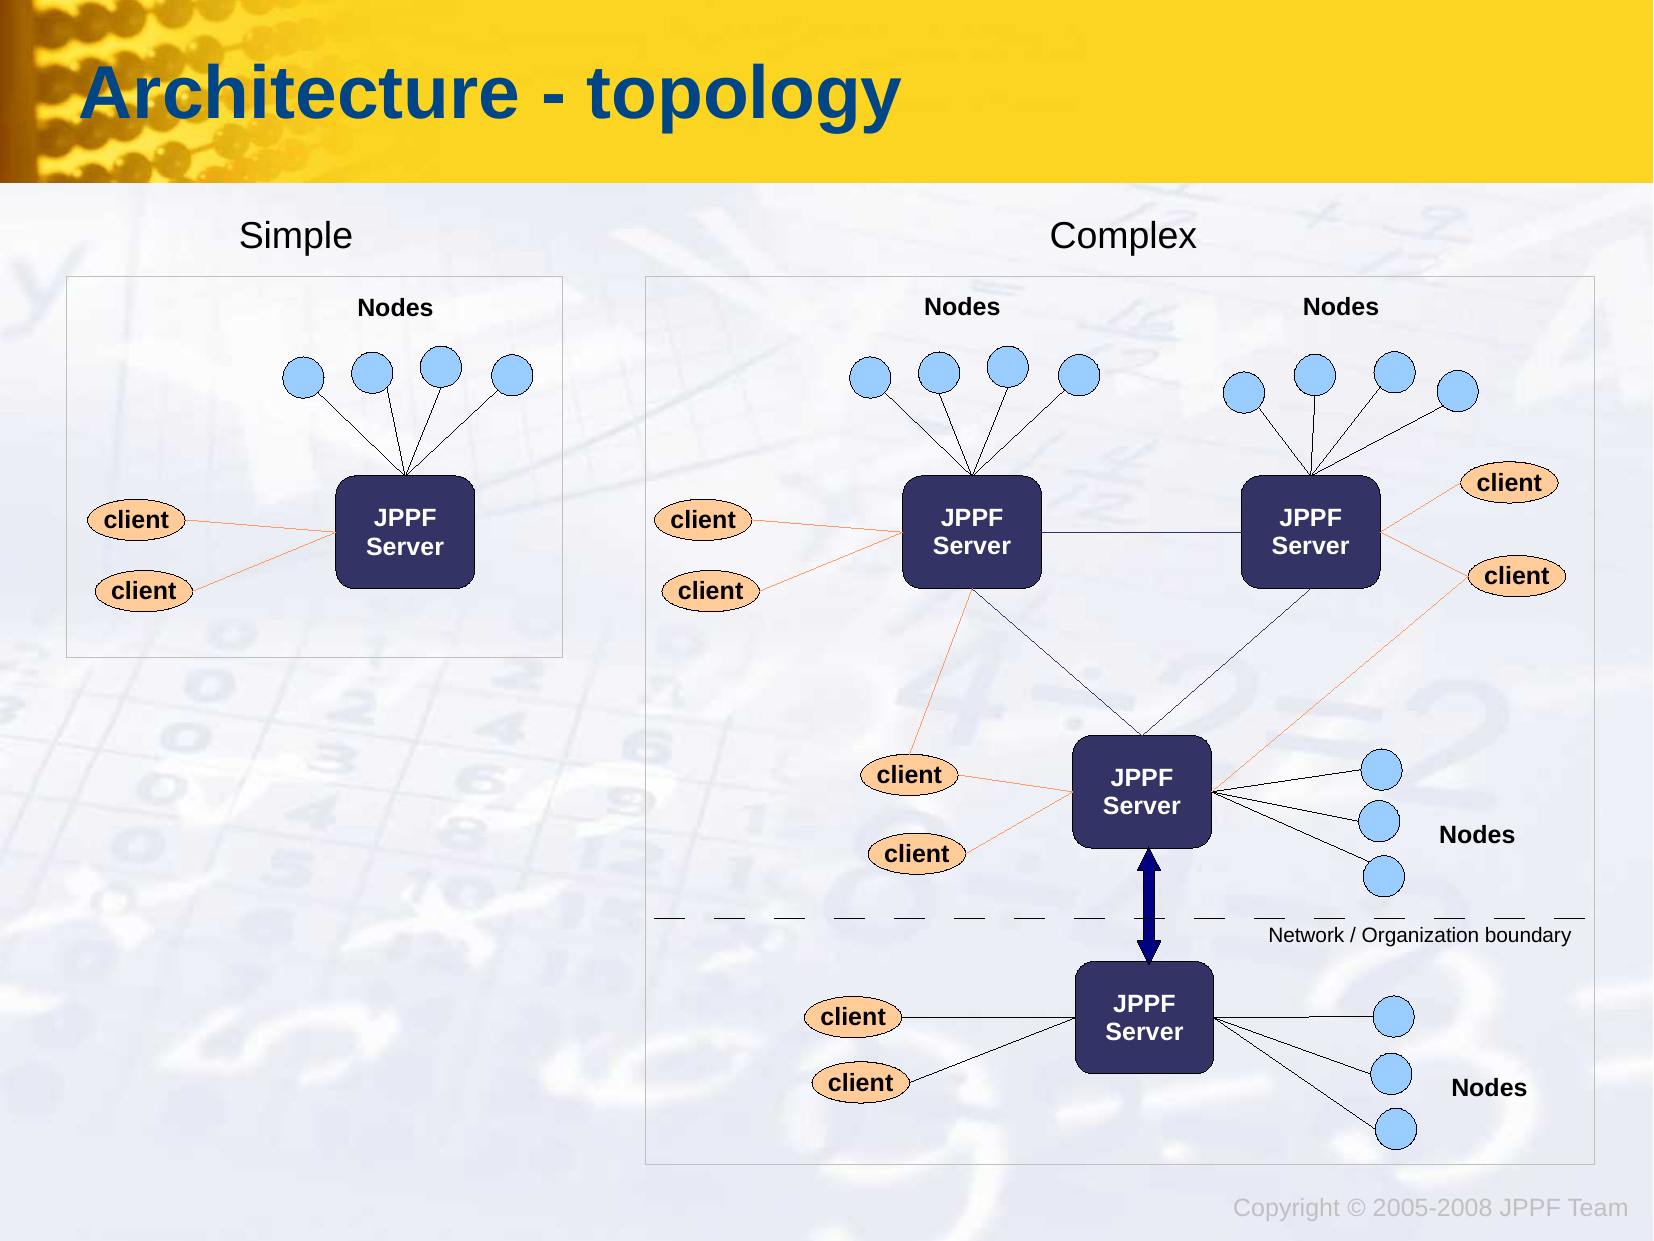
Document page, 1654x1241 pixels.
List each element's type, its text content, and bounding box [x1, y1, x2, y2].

text_box Nodes [1436, 1066, 1546, 1111]
text_box [1137, 846, 1161, 918]
text_box client [804, 996, 902, 1038]
text_box Nodes [342, 285, 452, 331]
text_box [1137, 919, 1161, 965]
text_box client [860, 754, 959, 796]
text_box Nodes [909, 285, 1019, 331]
text_box [918, 351, 960, 394]
title Architecture - topology [78, 17, 1567, 168]
text_box client [95, 570, 193, 612]
text_box [849, 356, 891, 399]
text_box Simple [216, 207, 376, 265]
picture [0, 0, 1654, 1241]
text_box [1363, 855, 1405, 897]
text_box Network / Organization boundary [1253, 916, 1610, 958]
text_box [1058, 354, 1100, 396]
text_box [1294, 354, 1336, 396]
text_box [1360, 748, 1403, 791]
text_box [491, 354, 533, 396]
text_box [1373, 995, 1415, 1038]
text_box [1223, 371, 1265, 414]
text_box client [1460, 461, 1559, 504]
text_box client [661, 570, 760, 612]
text_box [420, 346, 462, 388]
text_box Complex [1031, 207, 1215, 265]
text_box JPPF Server [1241, 475, 1381, 589]
text_box [1373, 351, 1416, 393]
text_box [987, 346, 1029, 388]
text_box JPPF Server [335, 475, 475, 589]
text_box [1358, 800, 1400, 842]
text_box [351, 352, 393, 394]
text_box [282, 356, 325, 399]
text_box client [654, 499, 752, 541]
text_box [1375, 1108, 1417, 1150]
text_box client [811, 1061, 910, 1104]
text_box [1437, 370, 1479, 412]
text_box Nodes [1288, 285, 1397, 331]
text_box client [1468, 555, 1566, 597]
text_box client [868, 833, 966, 875]
text_box JPPF Server [1072, 735, 1212, 849]
text_box Nodes [1424, 813, 1534, 859]
text_box [1370, 1053, 1412, 1095]
text_box client [87, 499, 186, 541]
text_box JPPF Server [1075, 961, 1214, 1074]
text_box JPPF Server [902, 475, 1042, 589]
